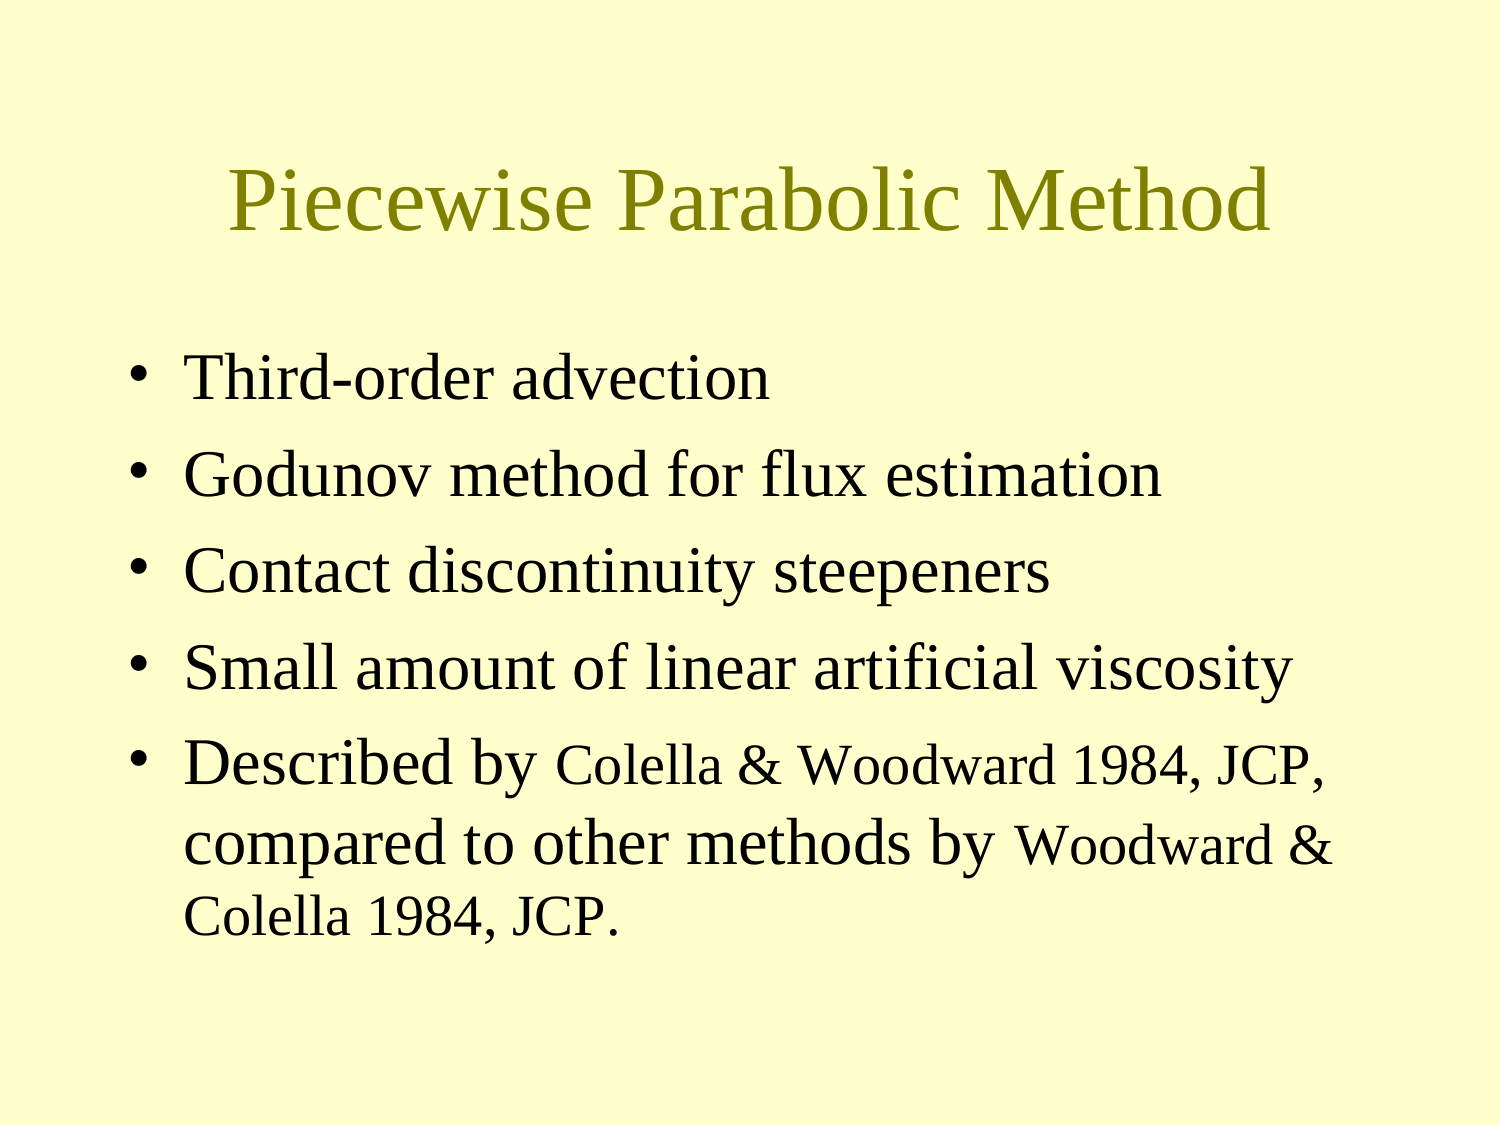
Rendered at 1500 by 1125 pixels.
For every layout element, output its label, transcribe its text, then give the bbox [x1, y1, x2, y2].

list Third-order advection Godunov method for flux estimation Contact discontinuity steepeners Small amount of linear artificial viscosity Described by Colella & Woodward 1984, JCP, compared to other methods by Woodward & Colella 1984, JCP. [112, 324, 1388, 1000]
title Piecewise Parabolic Method [112, 99, 1388, 288]
